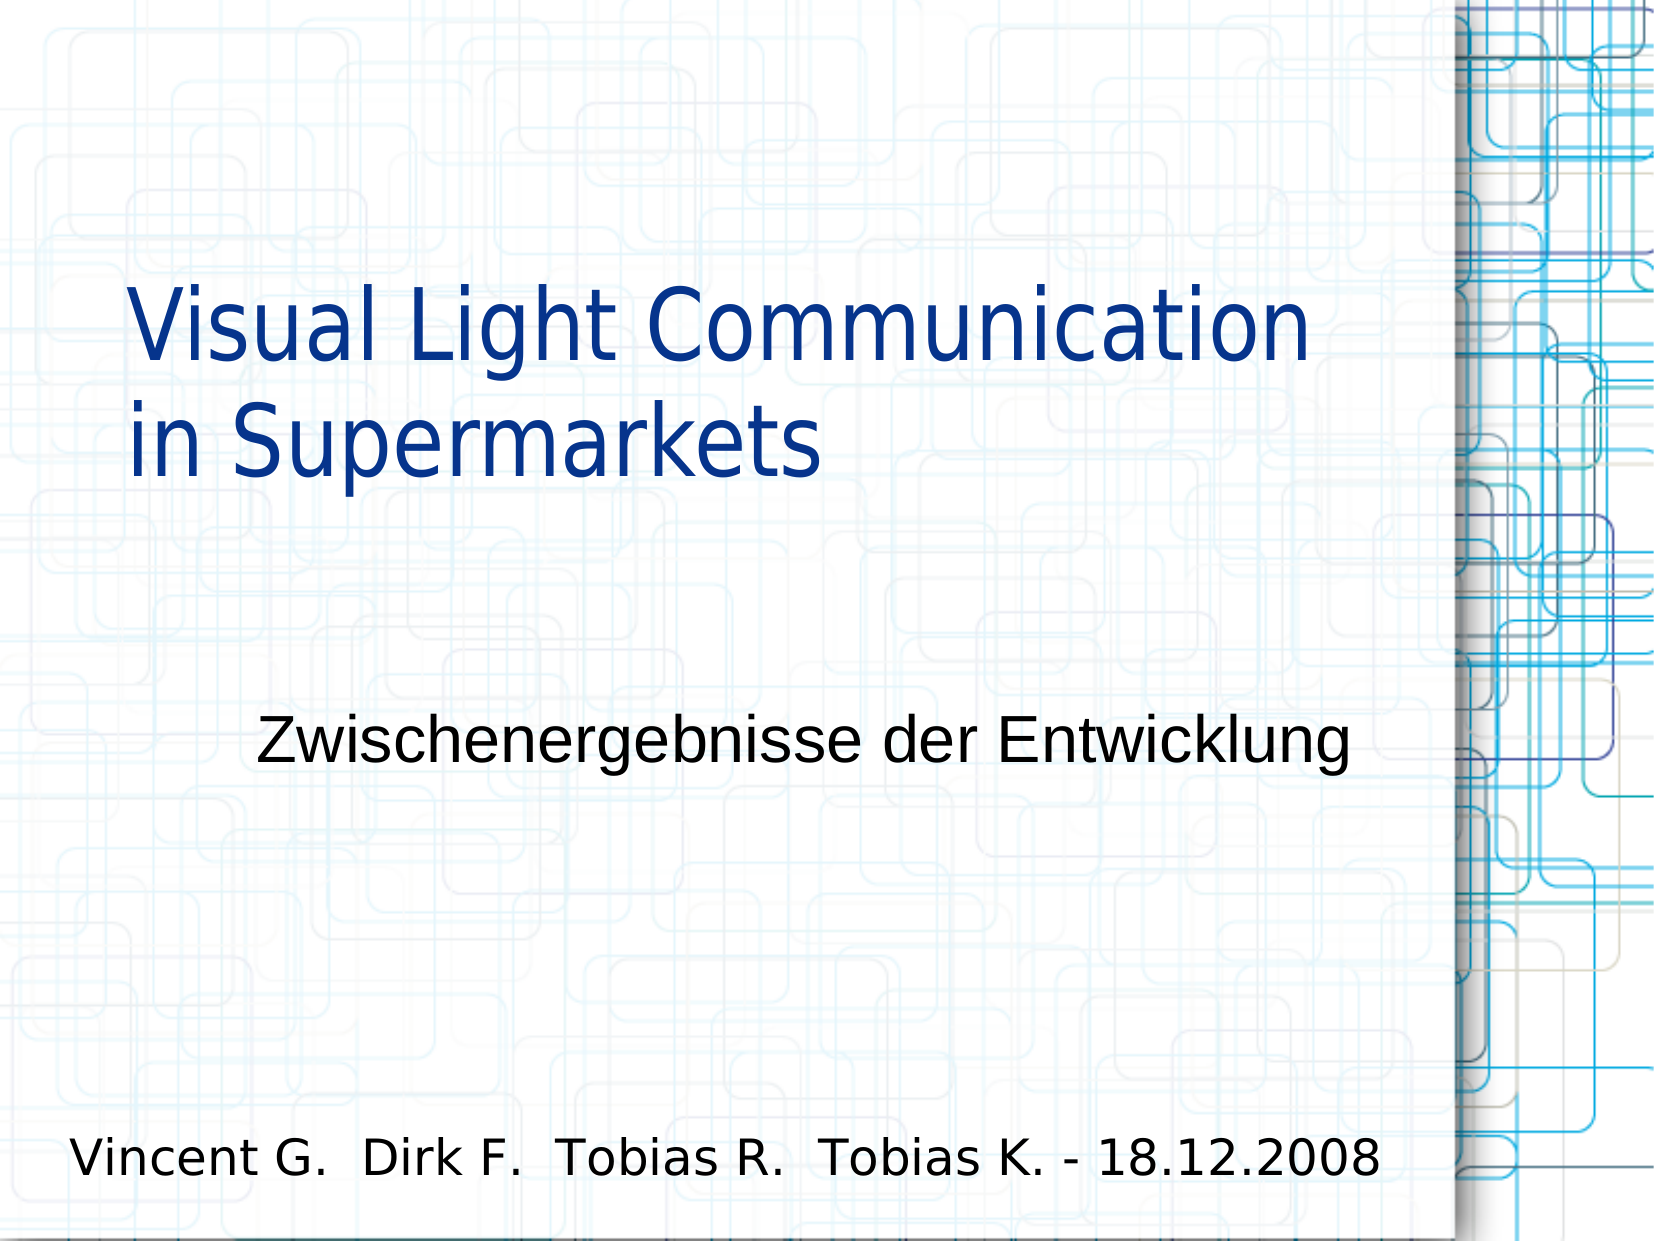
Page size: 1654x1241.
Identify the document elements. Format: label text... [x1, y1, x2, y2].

text_box Visual Light Communication in Supermarkets [118, 265, 1351, 502]
text_box Vincent G. Dirk F. Tobias R. Tobias K. - 18.12.2008 [60, 1126, 1393, 1189]
subtitle Zwischenergebnisse der Entwicklung [221, 664, 1388, 814]
picture [0, 0, 1654, 1241]
